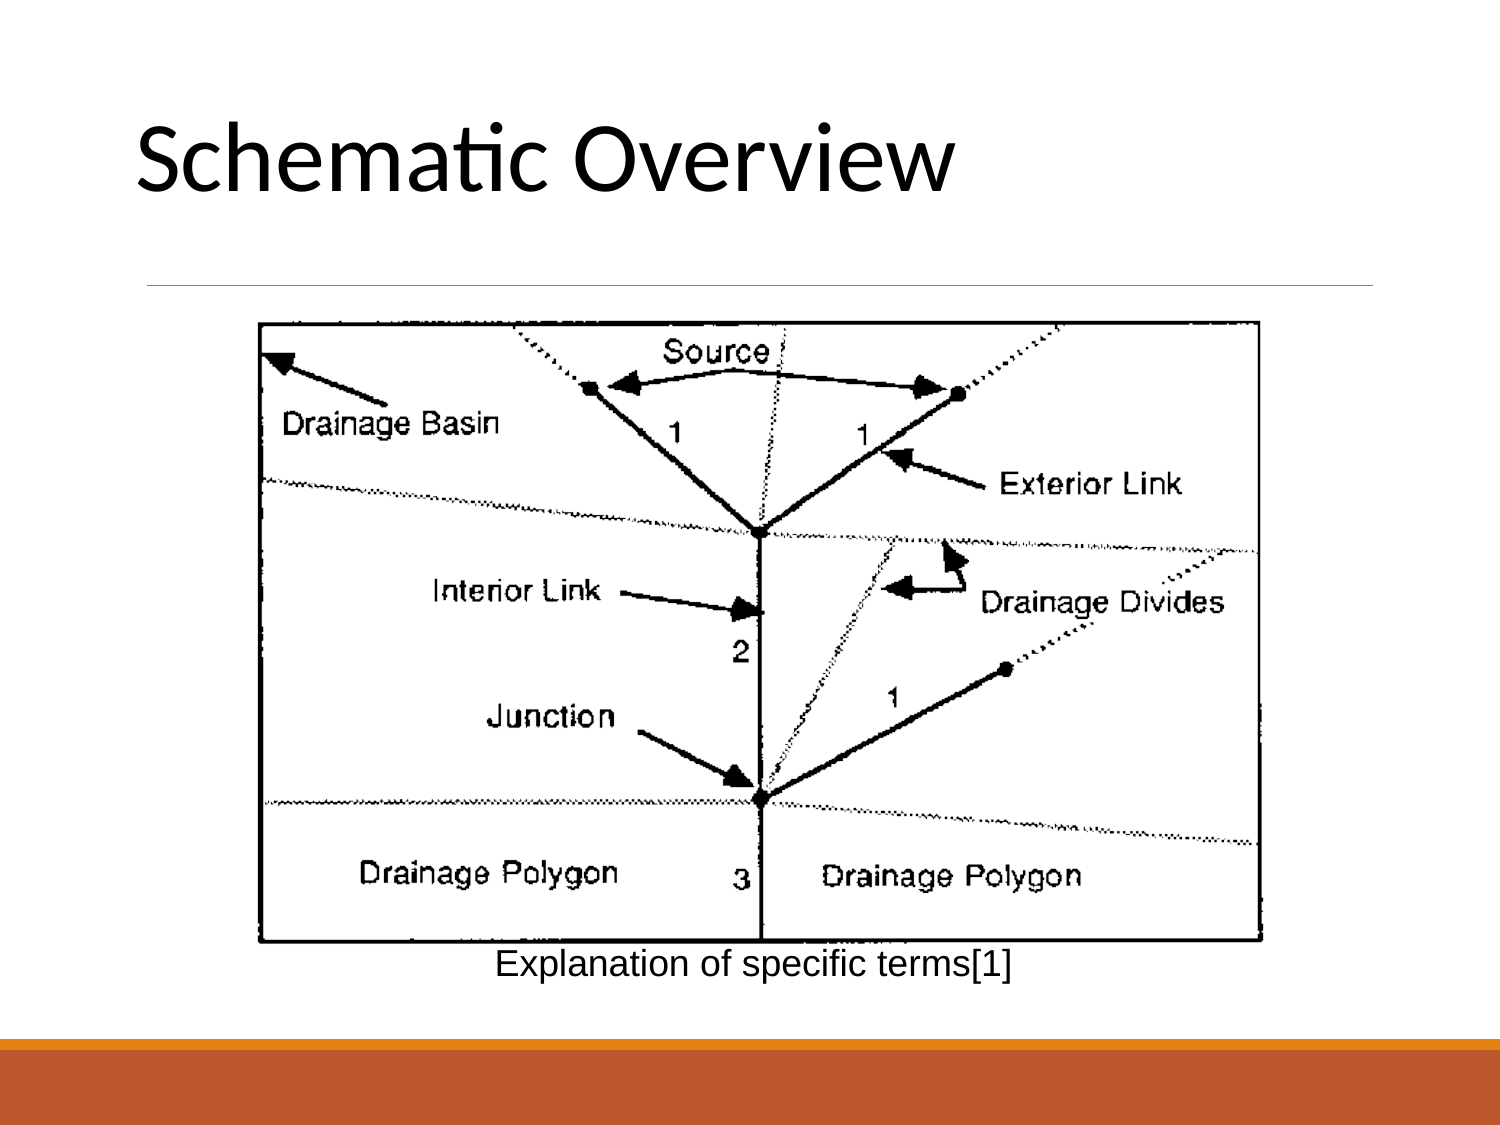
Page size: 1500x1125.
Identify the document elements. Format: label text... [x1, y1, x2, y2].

picture [213, 302, 1294, 963]
title Schematic Overview [135, 47, 1373, 285]
